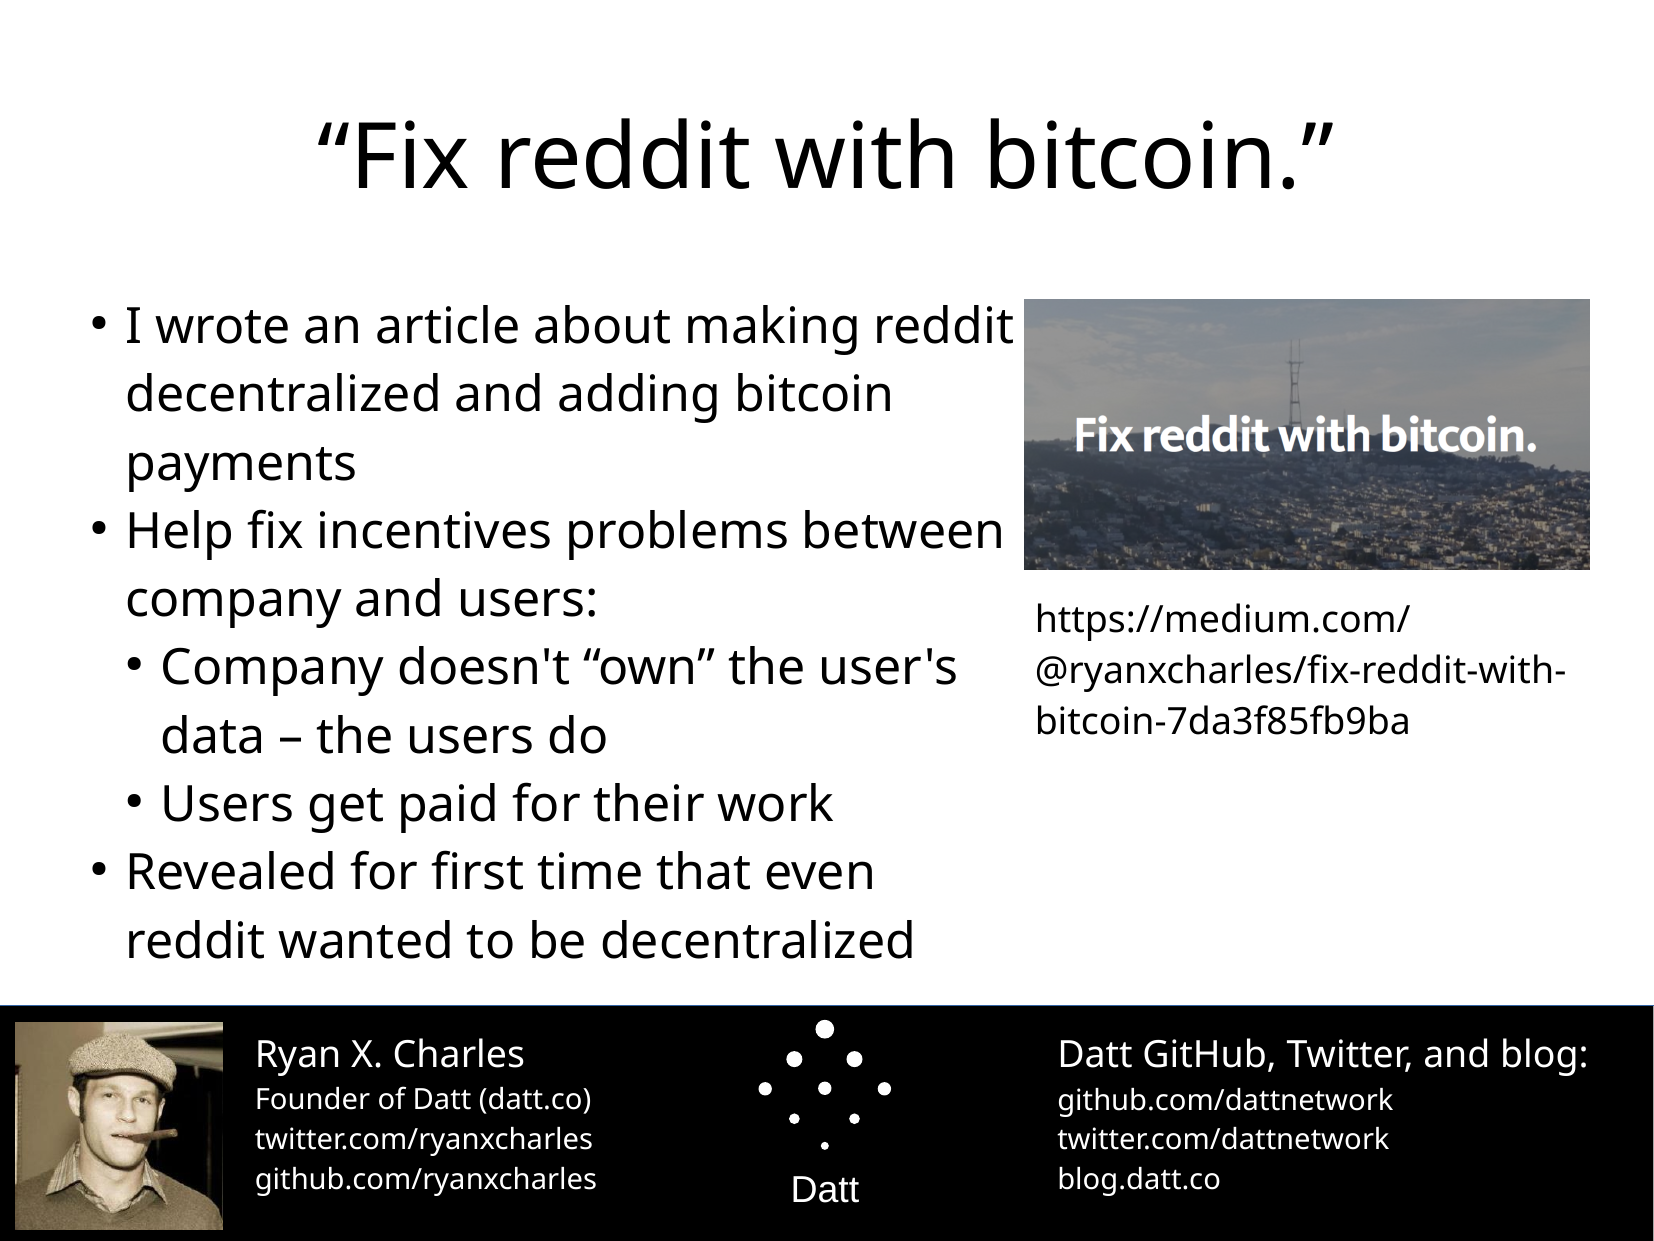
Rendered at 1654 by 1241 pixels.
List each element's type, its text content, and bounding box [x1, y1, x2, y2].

text_box Datt [735, 1161, 916, 1241]
picture [15, 1022, 223, 1231]
text_box Ryan X. Charles Founder of Datt (datt.co) twitter.com/ryanxcharles github.com/ryanxcharles [240, 1020, 976, 1241]
text_box [0, 1005, 1654, 1241]
picture [1024, 299, 1590, 571]
text_box https://medium.com/@ryanxcharles/fix-reddit-with-bitcoin-7da3f85fb9ba [1020, 585, 1606, 754]
subtitle I wrote an article about making reddit decentralized and adding bitcoin payments Help fix incentives problems between company and users: Company doesn't “own” the user's data – the users do Users get paid for their work Revealed for first time that even reddit wanted to be decentralized [90, 290, 1021, 991]
picture [757, 1017, 893, 1153]
title “Fix reddit with bitcoin.” [82, 49, 1571, 257]
text_box Datt GitHub, Twitter, and blog: github.com/dattnetwork twitter.com/dattnetwork blog.datt.co [1042, 1020, 1654, 1241]
